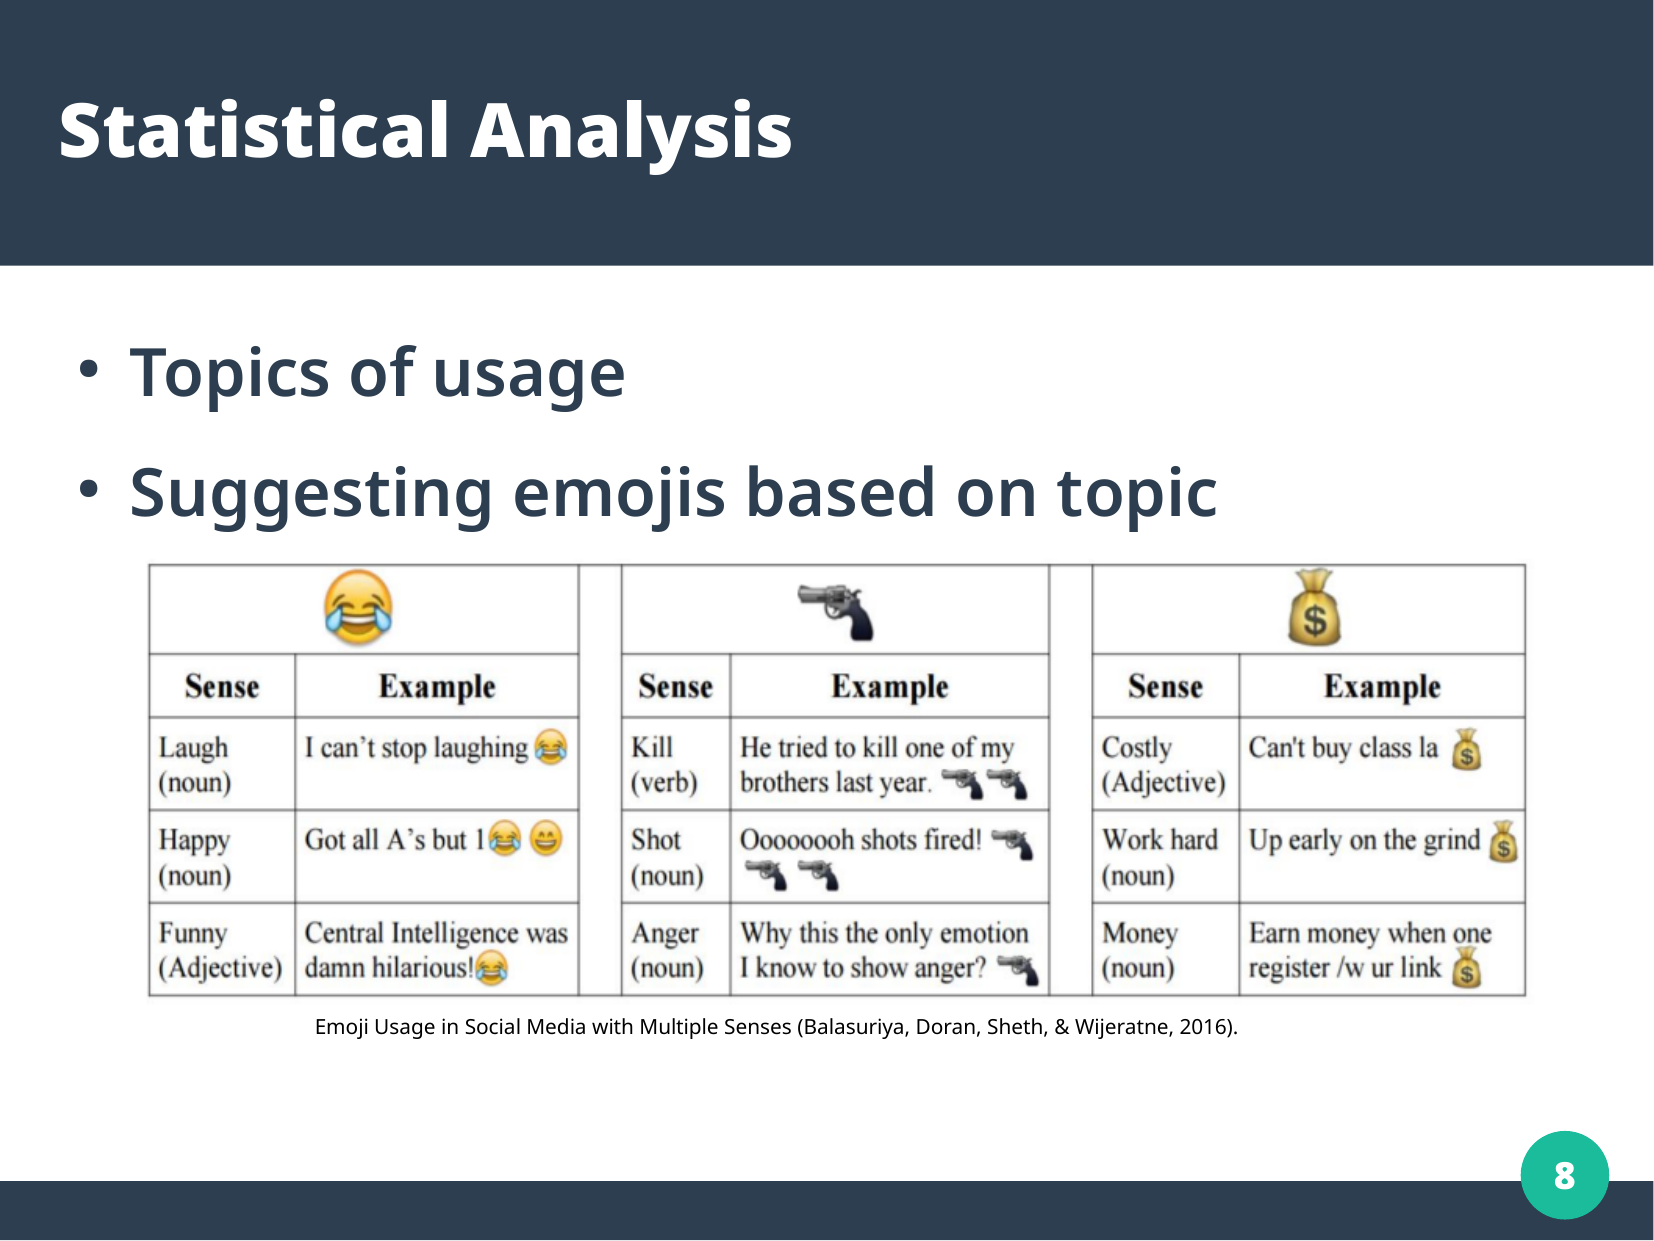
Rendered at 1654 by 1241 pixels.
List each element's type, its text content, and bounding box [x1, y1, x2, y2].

picture [135, 539, 1542, 1014]
title Statistical Analysis [59, 49, 1595, 207]
list Topics of usage Suggesting emojis based on topic [59, 324, 1595, 1152]
text_box Emoji Usage in Social Media with Multiple Senses (Balasuriya, Doran, Sheth, & Wijeratne, 2016). [300, 1005, 1331, 1045]
